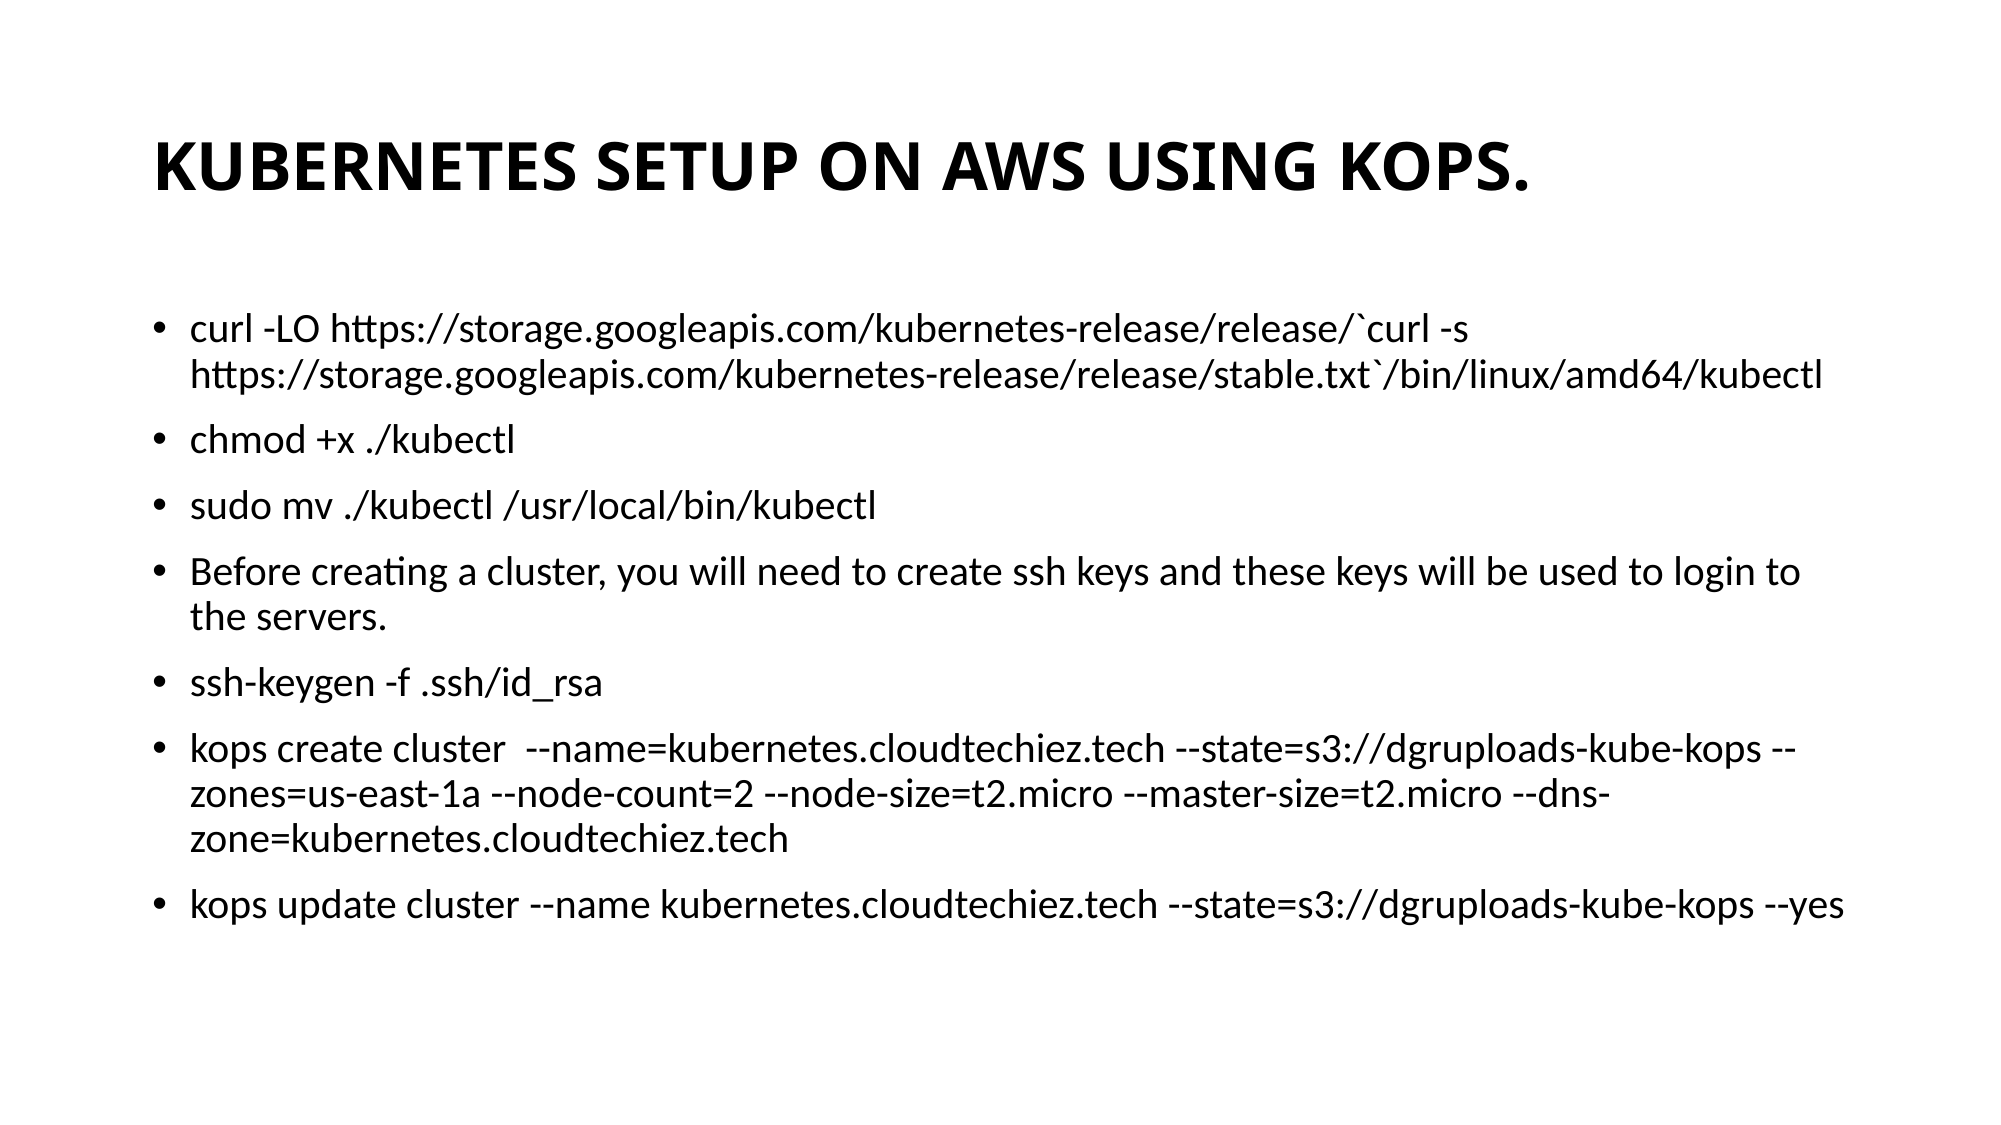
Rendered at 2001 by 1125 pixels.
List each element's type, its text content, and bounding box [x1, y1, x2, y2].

list curl -LO https://storage.googleapis.com/kubernetes-release/release/`curl -s https://storage.googleapis.com/kubernetes-release/release/stable.txt`/bin/linux/amd64/kubectl chmod +x ./kubectl sudo mv ./kubectl /usr/local/bin/kubectl Before creating a cluster, you will need to create ssh keys and these keys will be used to login to the servers. ssh-keygen -f .ssh/id_rsa kops create cluster --name=kubernetes.cloudtechiez.tech --state=s3://dgruploads-kube-kops --zones=us-east-1a --node-count=2 --node-size=t2.micro --master-size=t2.micro --dns-zone=kubernetes.cloudtechiez.tech kops update cluster --name kubernetes.cloudtechiez.tech --state=s3://dgruploads-kube-kops --yes [137, 299, 1863, 1014]
title KUBERNETES SETUP ON AWS USING KOPS. [137, 59, 1863, 278]
